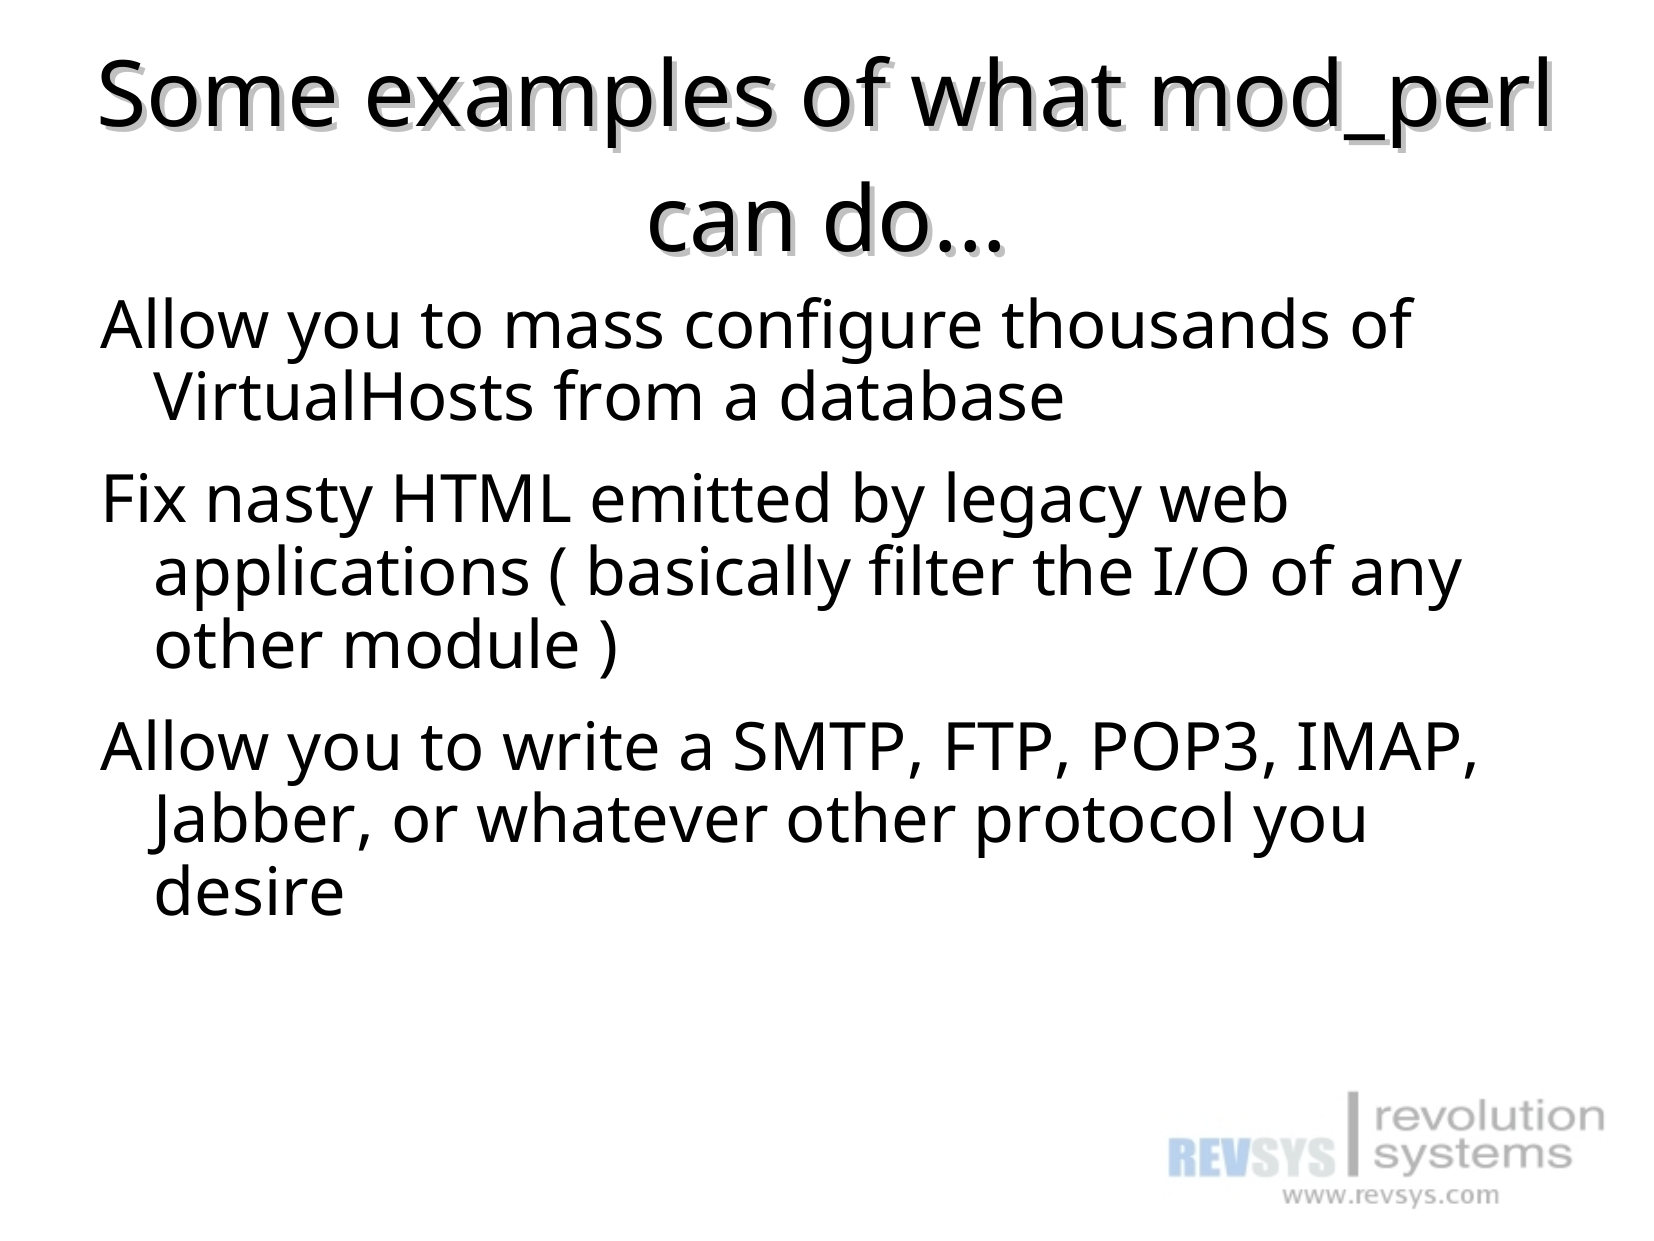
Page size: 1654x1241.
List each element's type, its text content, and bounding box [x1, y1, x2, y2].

list Allow you to mass configure thousands of VirtualHosts from a database Fix nasty HTML emitted by legacy web applications ( basically filter the I/O of any other module ) Allow you to write a SMTP, FTP, POP3, IMAP, Jabber, or whatever other protocol you desire [82, 290, 1571, 1109]
picture [1162, 1087, 1613, 1211]
title Some examples of what mod_perl can do... [82, 42, 1571, 264]
